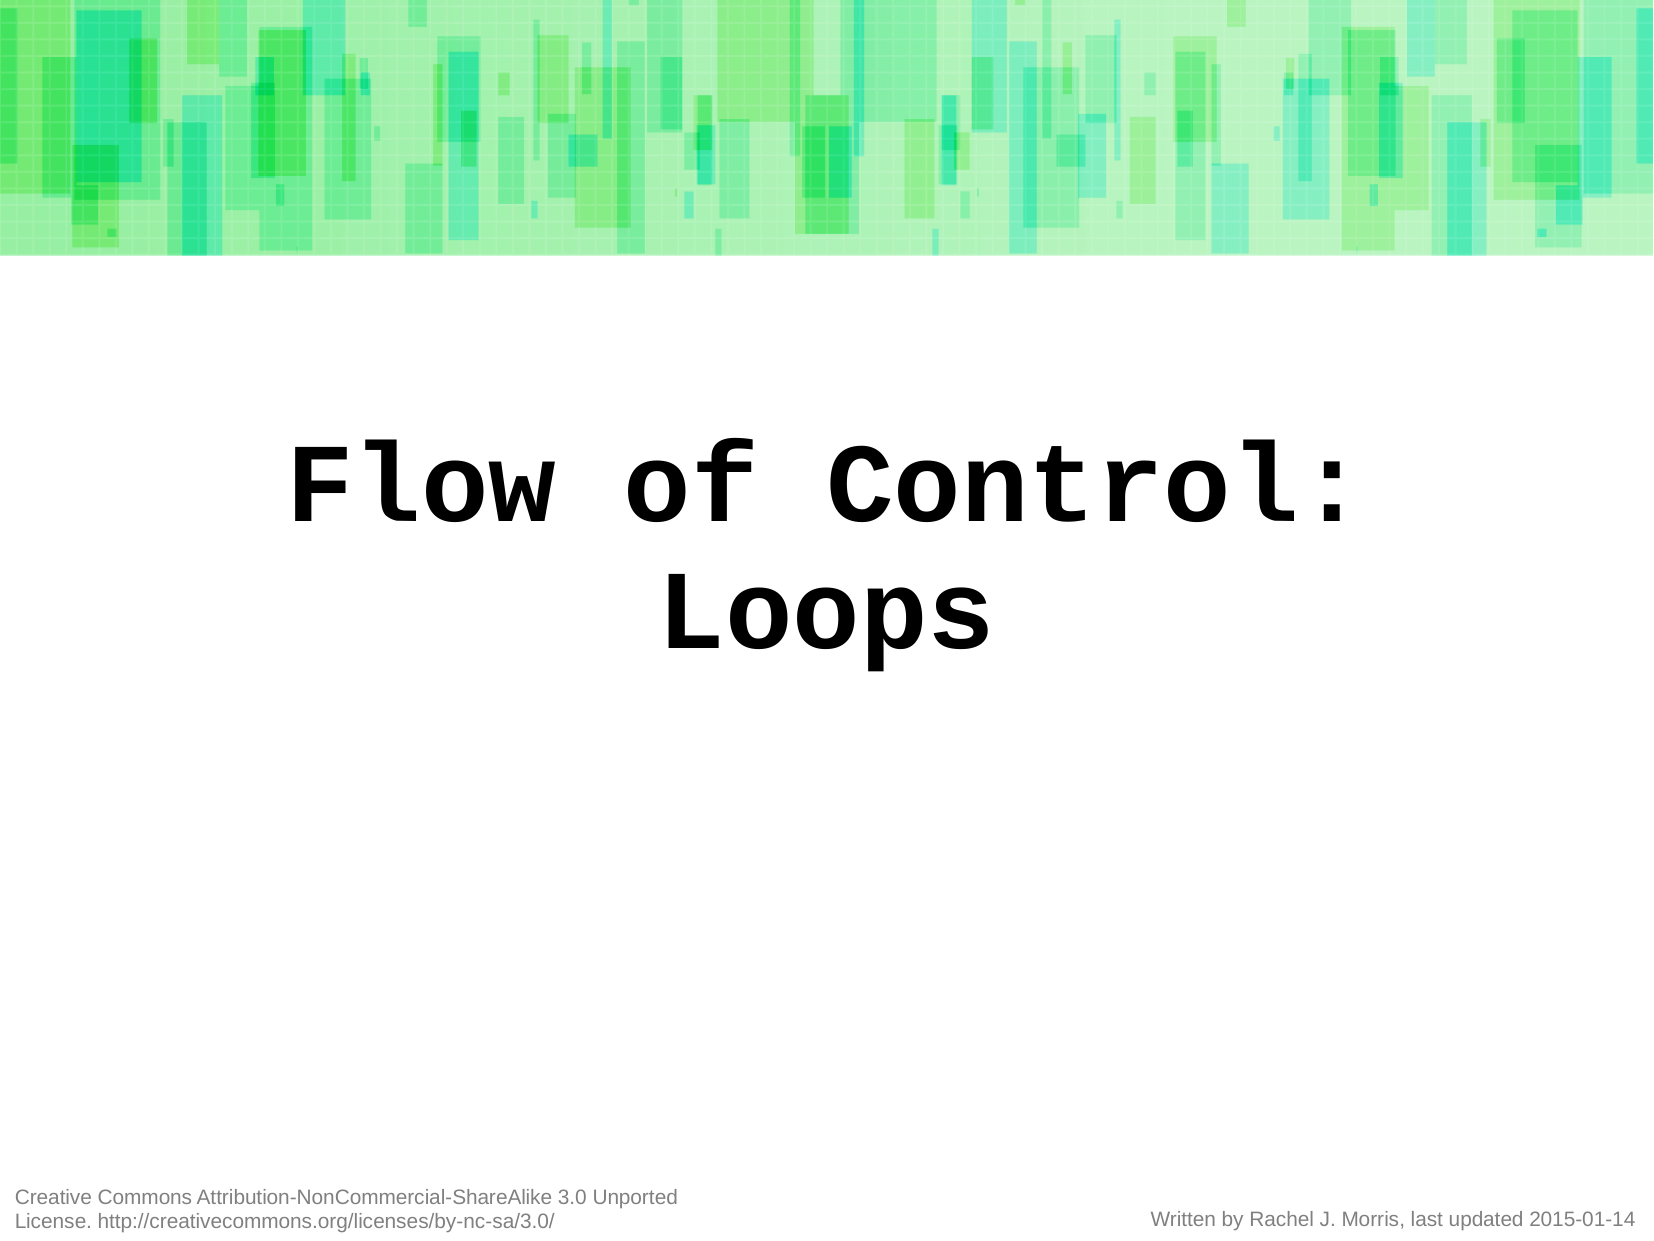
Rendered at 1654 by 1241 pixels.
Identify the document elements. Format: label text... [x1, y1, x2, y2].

text_box Written by Rachel J. Morris, last updated 2015-01-14 [840, 1200, 1651, 1239]
subtitle Flow of Control: Loops [82, 285, 1571, 826]
picture [0, 0, 1654, 1241]
text_box Creative Commons Attribution-NonCommercial-ShareAlike 3.0 Unported License. http://creativecommons.org/licenses/by-nc-sa/3.0/ [0, 1178, 751, 1241]
